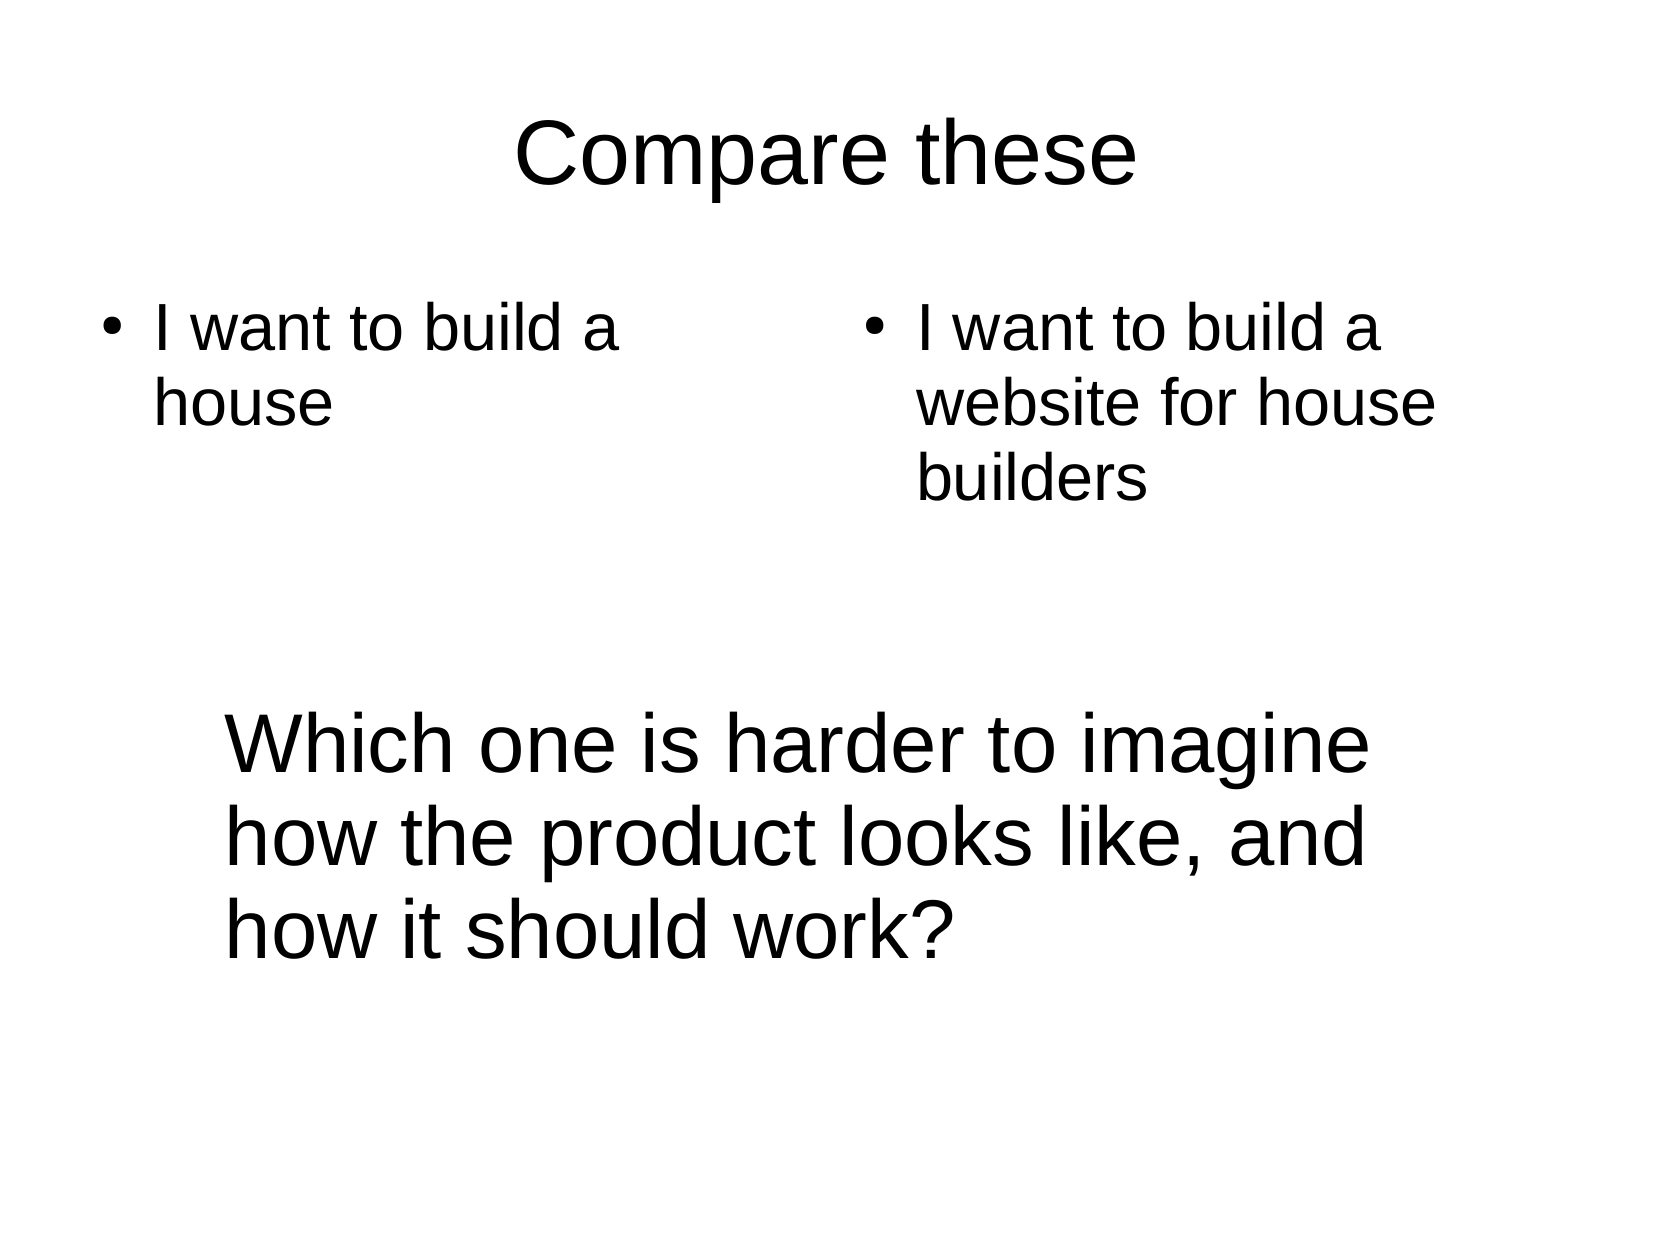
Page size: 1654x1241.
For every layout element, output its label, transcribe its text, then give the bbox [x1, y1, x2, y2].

list I want to build a website for house builders [845, 290, 1572, 1081]
title Compare these [82, 49, 1571, 257]
list I want to build a house [82, 290, 809, 1081]
text_box Which one is harder to imagine how the product looks like, and how it should work? [210, 690, 1486, 1111]
